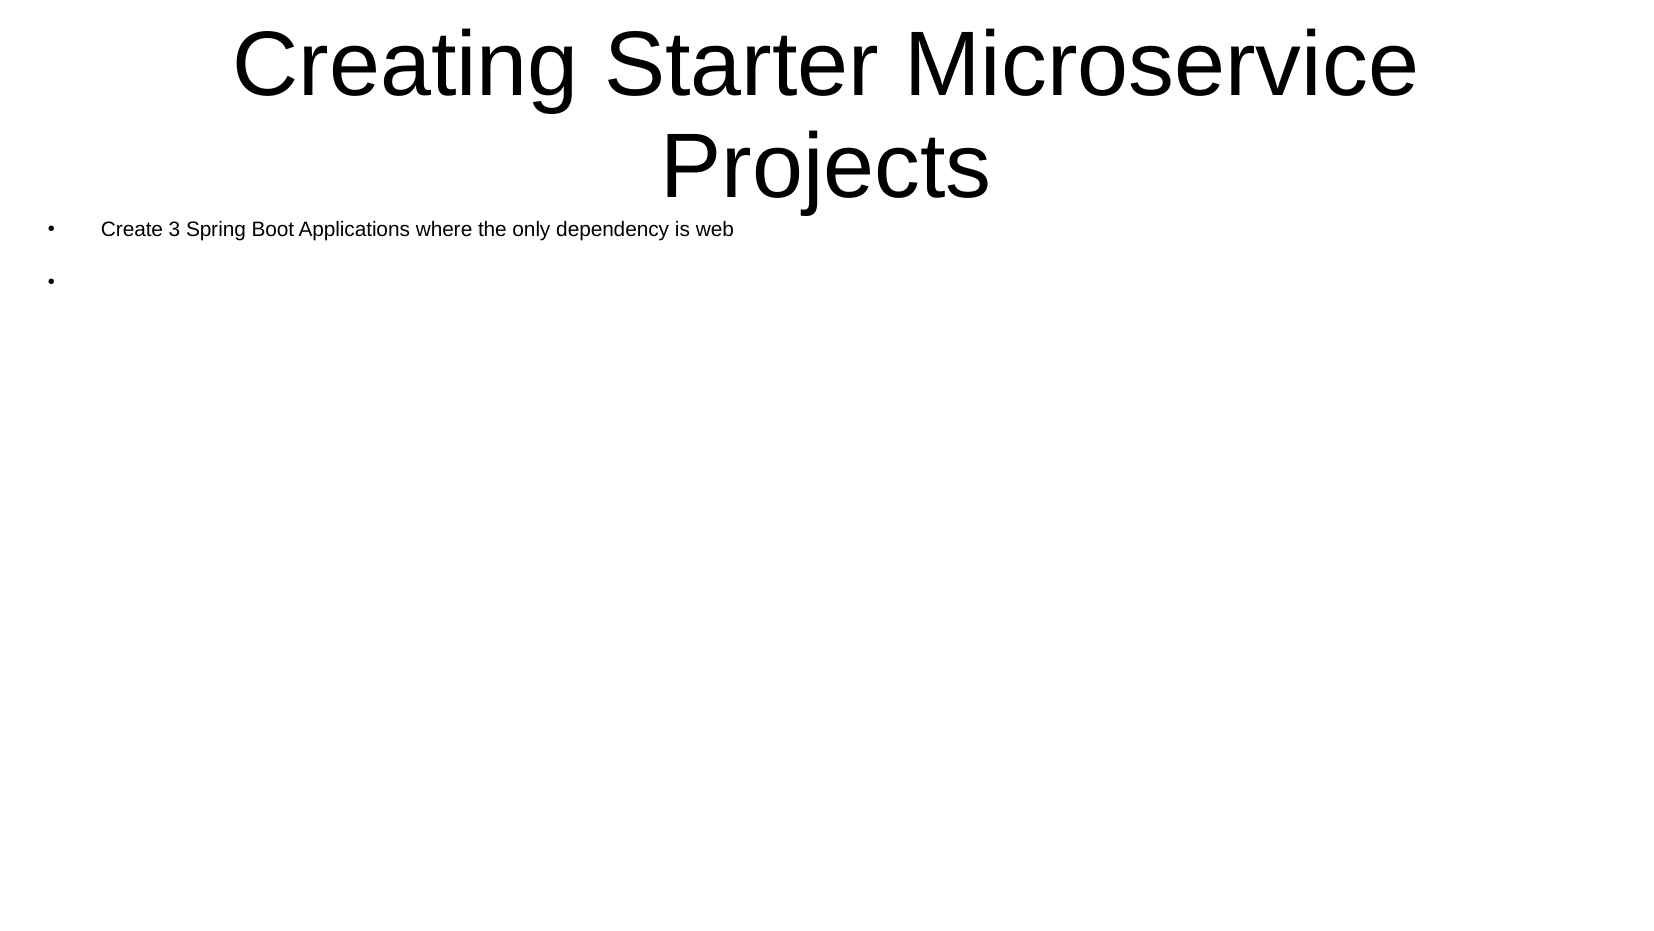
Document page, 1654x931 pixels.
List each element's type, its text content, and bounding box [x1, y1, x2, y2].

title Creating Starter Microservice Projects [82, 12, 1571, 217]
list Create 3 Spring Boot Applications where the only dependency is web [30, 217, 1571, 916]
